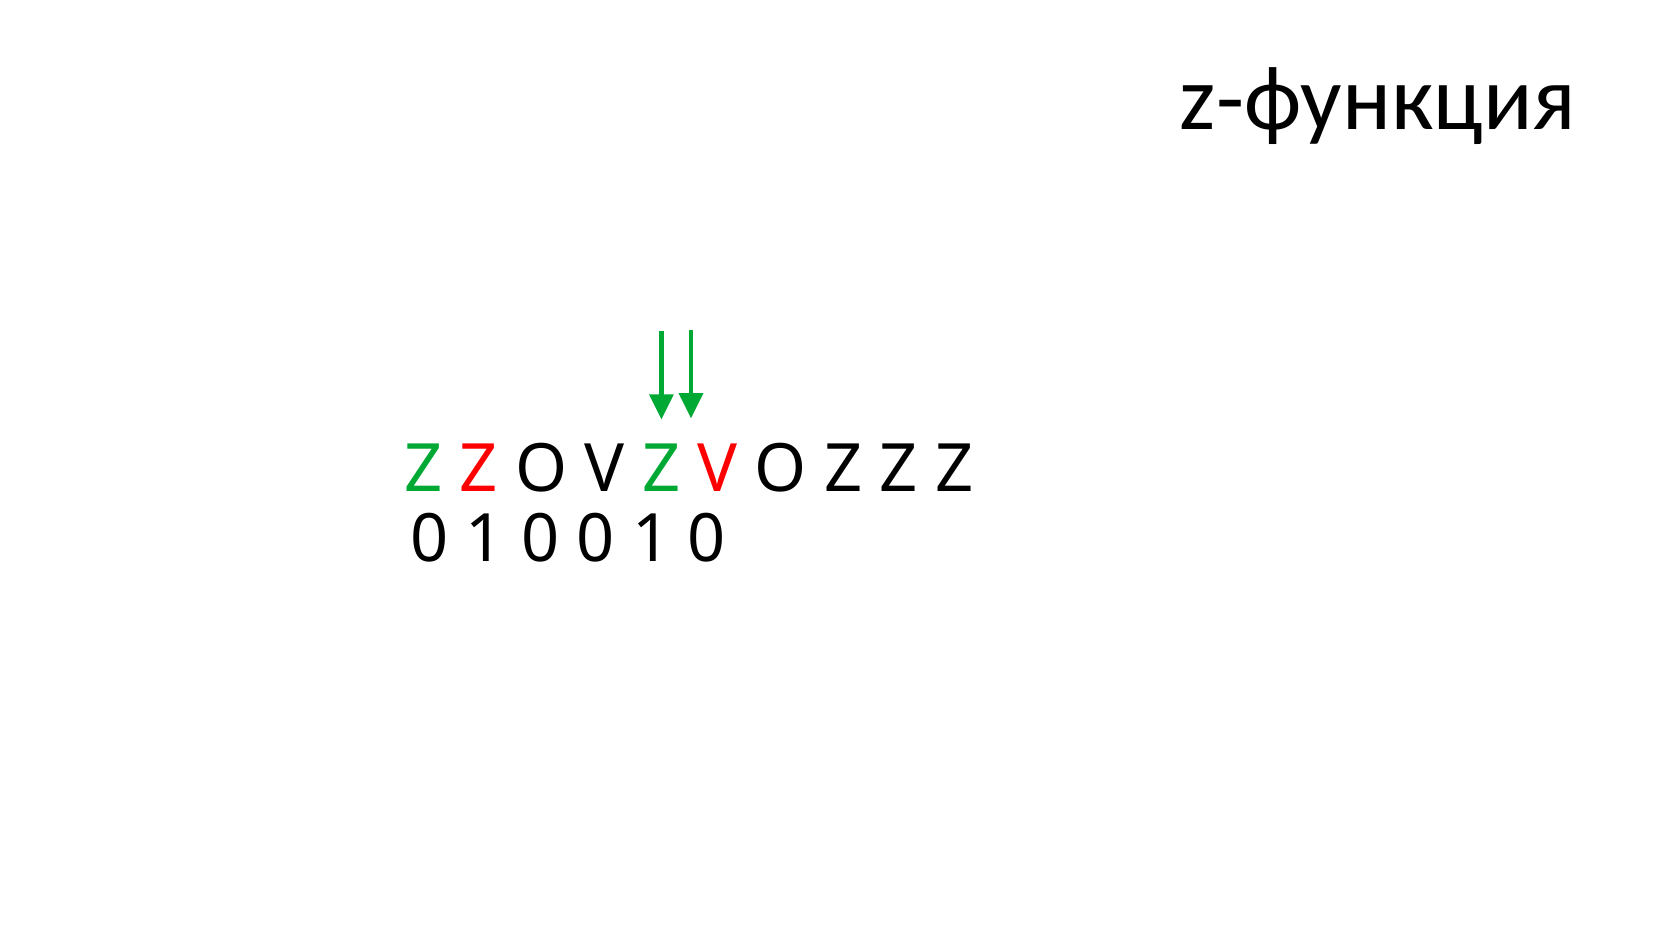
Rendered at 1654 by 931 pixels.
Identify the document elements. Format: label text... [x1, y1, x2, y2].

text_box Z Z O V Z V O Z Z Z [389, 412, 1054, 511]
title z-функция [88, 29, 1577, 185]
text_box 0 1 0 0 1 0 [395, 483, 793, 582]
